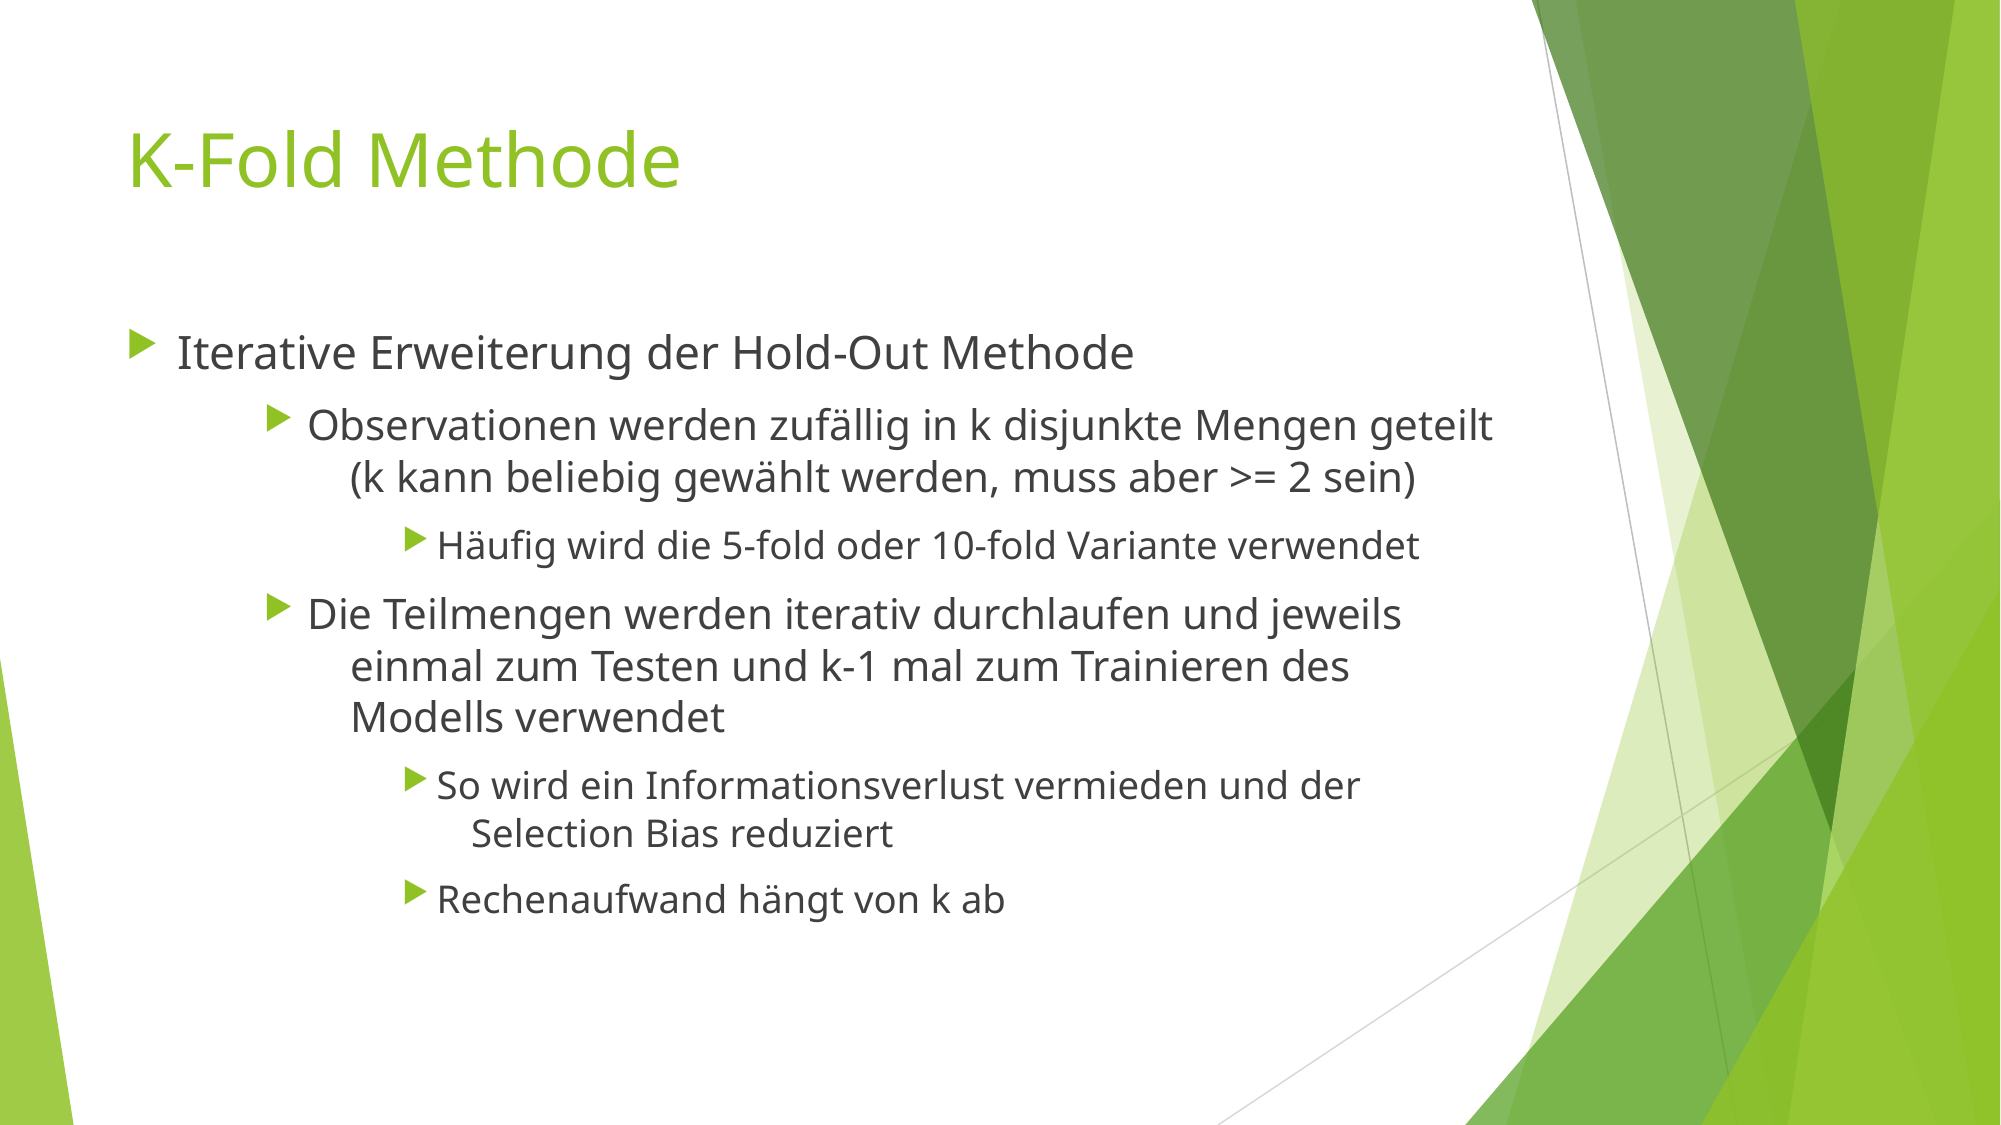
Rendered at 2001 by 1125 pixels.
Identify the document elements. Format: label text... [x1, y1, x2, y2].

title K-Fold Methode [111, 99, 1522, 316]
list Iterative Erweiterung der Hold-Out Methode Observationen werden zufällig in k disjunkte Mengen geteilt (k kann beliebig gewählt werden, muss aber >= 2 sein) Häufig wird die 5-fold oder 10-fold Variante verwendet Die Teilmengen werden iterativ durchlaufen und jeweils einmal zum Testen und k-1 mal zum Trainieren des Modells verwendet So wird ein Informationsverlust vermieden und der Selection Bias reduziert Rechenaufwand hängt von k ab [111, 316, 1522, 954]
